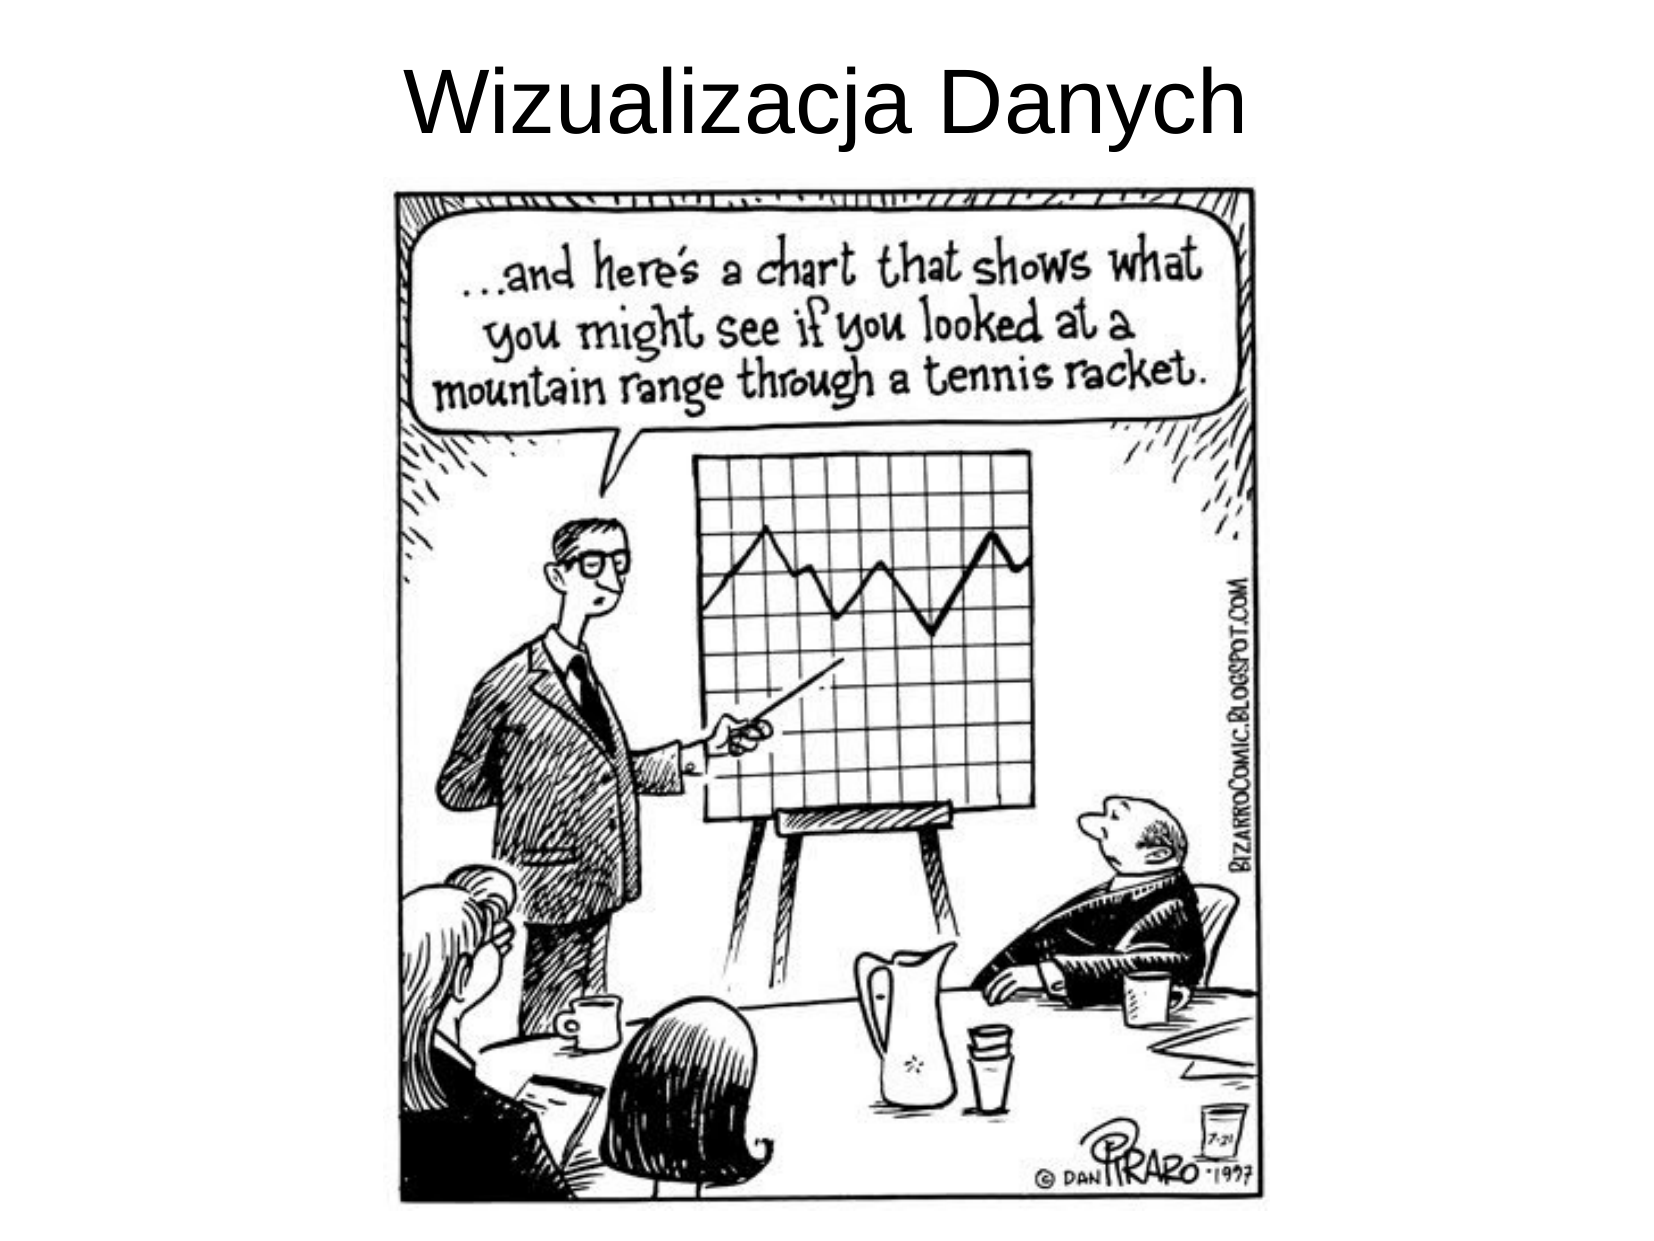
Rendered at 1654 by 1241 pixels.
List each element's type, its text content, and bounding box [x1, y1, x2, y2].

title Wizualizacja Danych [82, 49, 1571, 257]
picture [383, 177, 1270, 1211]
